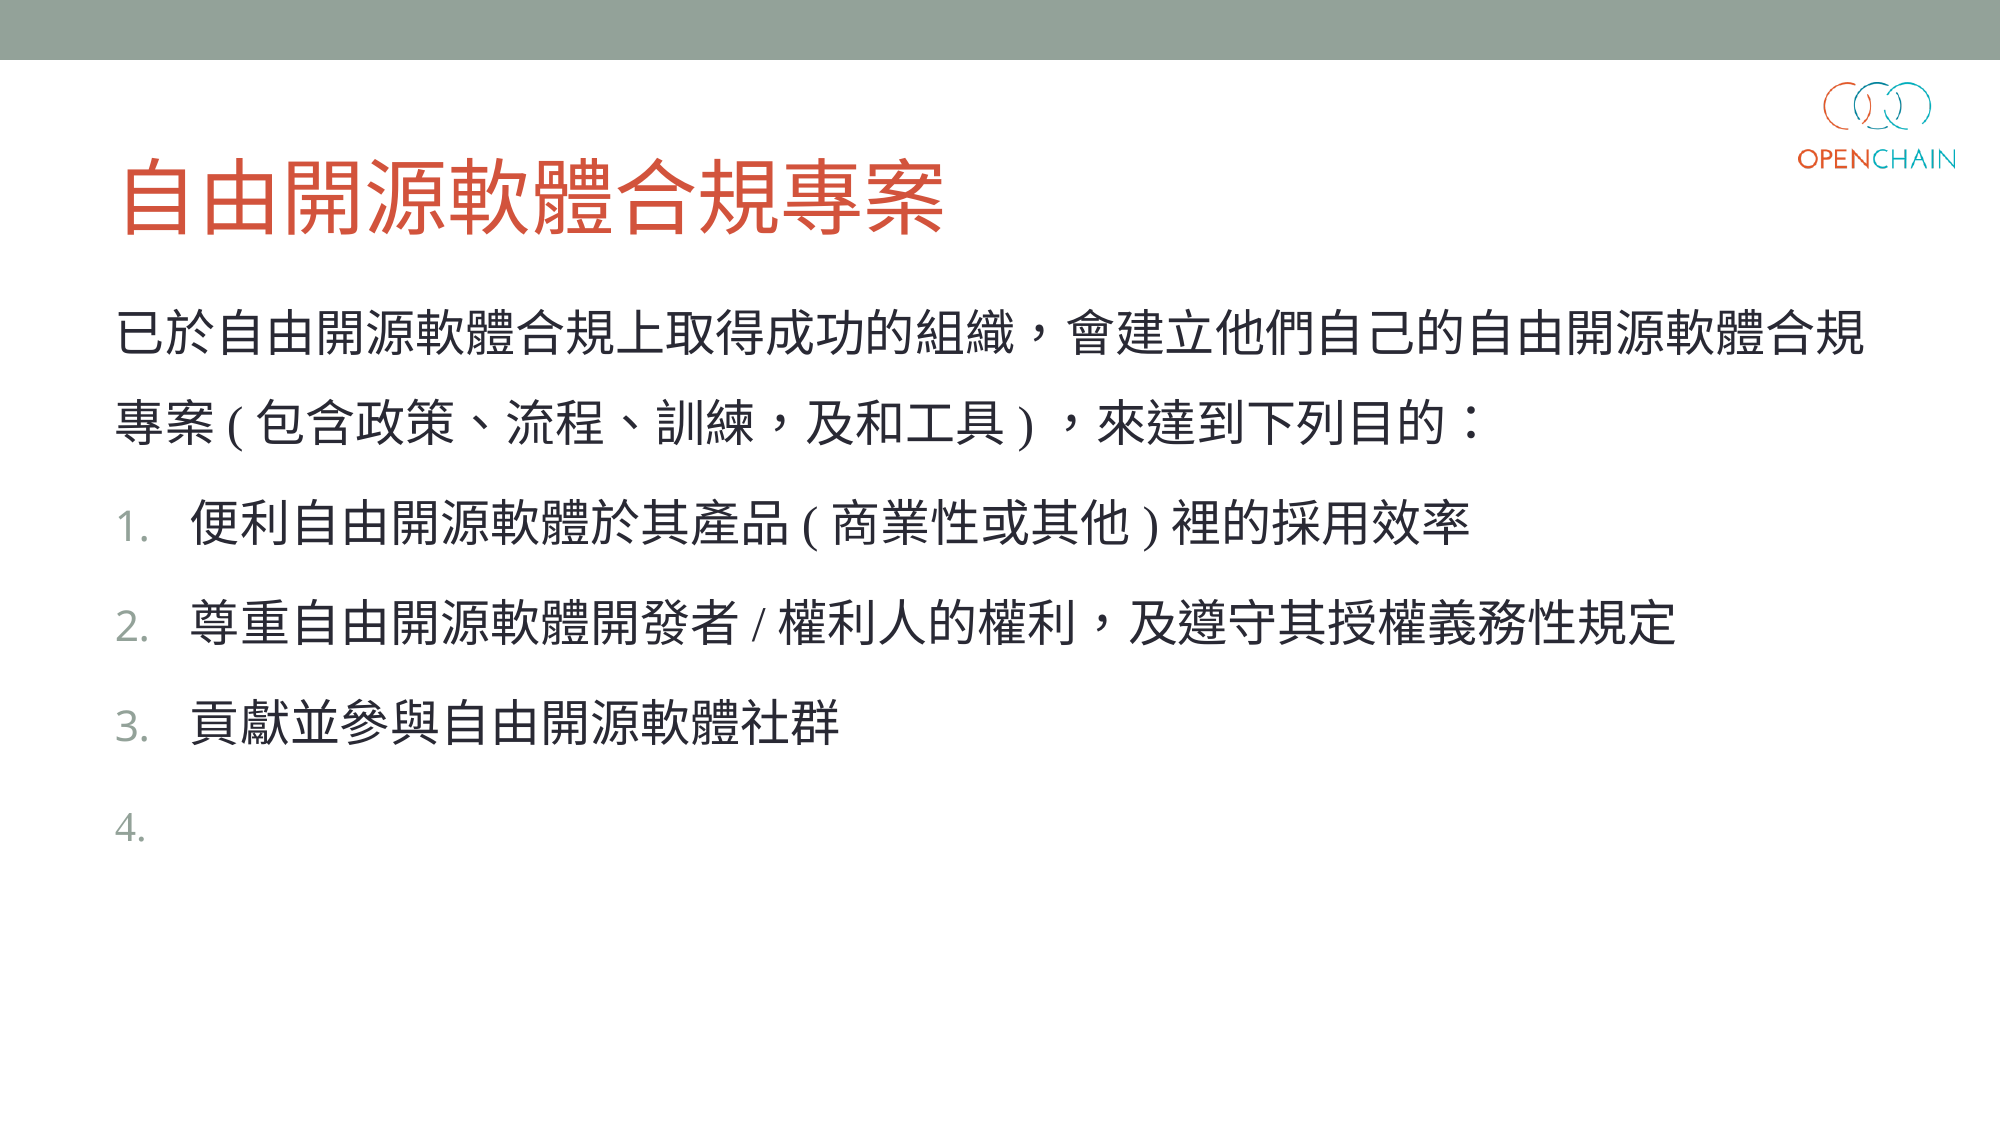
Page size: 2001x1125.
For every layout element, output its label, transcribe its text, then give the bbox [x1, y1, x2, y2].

list 已於自由開源軟體合規上取得成功的組織，會建立他們自己的自由開源軟體合規專案(包含政策、流程、訓練，及和工具)，來達到下列目的： 便利自由開源軟體於其產品(商業性或其他)裡的採用效率 尊重自由開源軟體開發者/權利人的權利，及遵守其授權義務性規定 貢獻並參與自由開源軟體社群 [99, 263, 1900, 1064]
title 自由開源軟體合規專案 [99, 87, 1900, 251]
